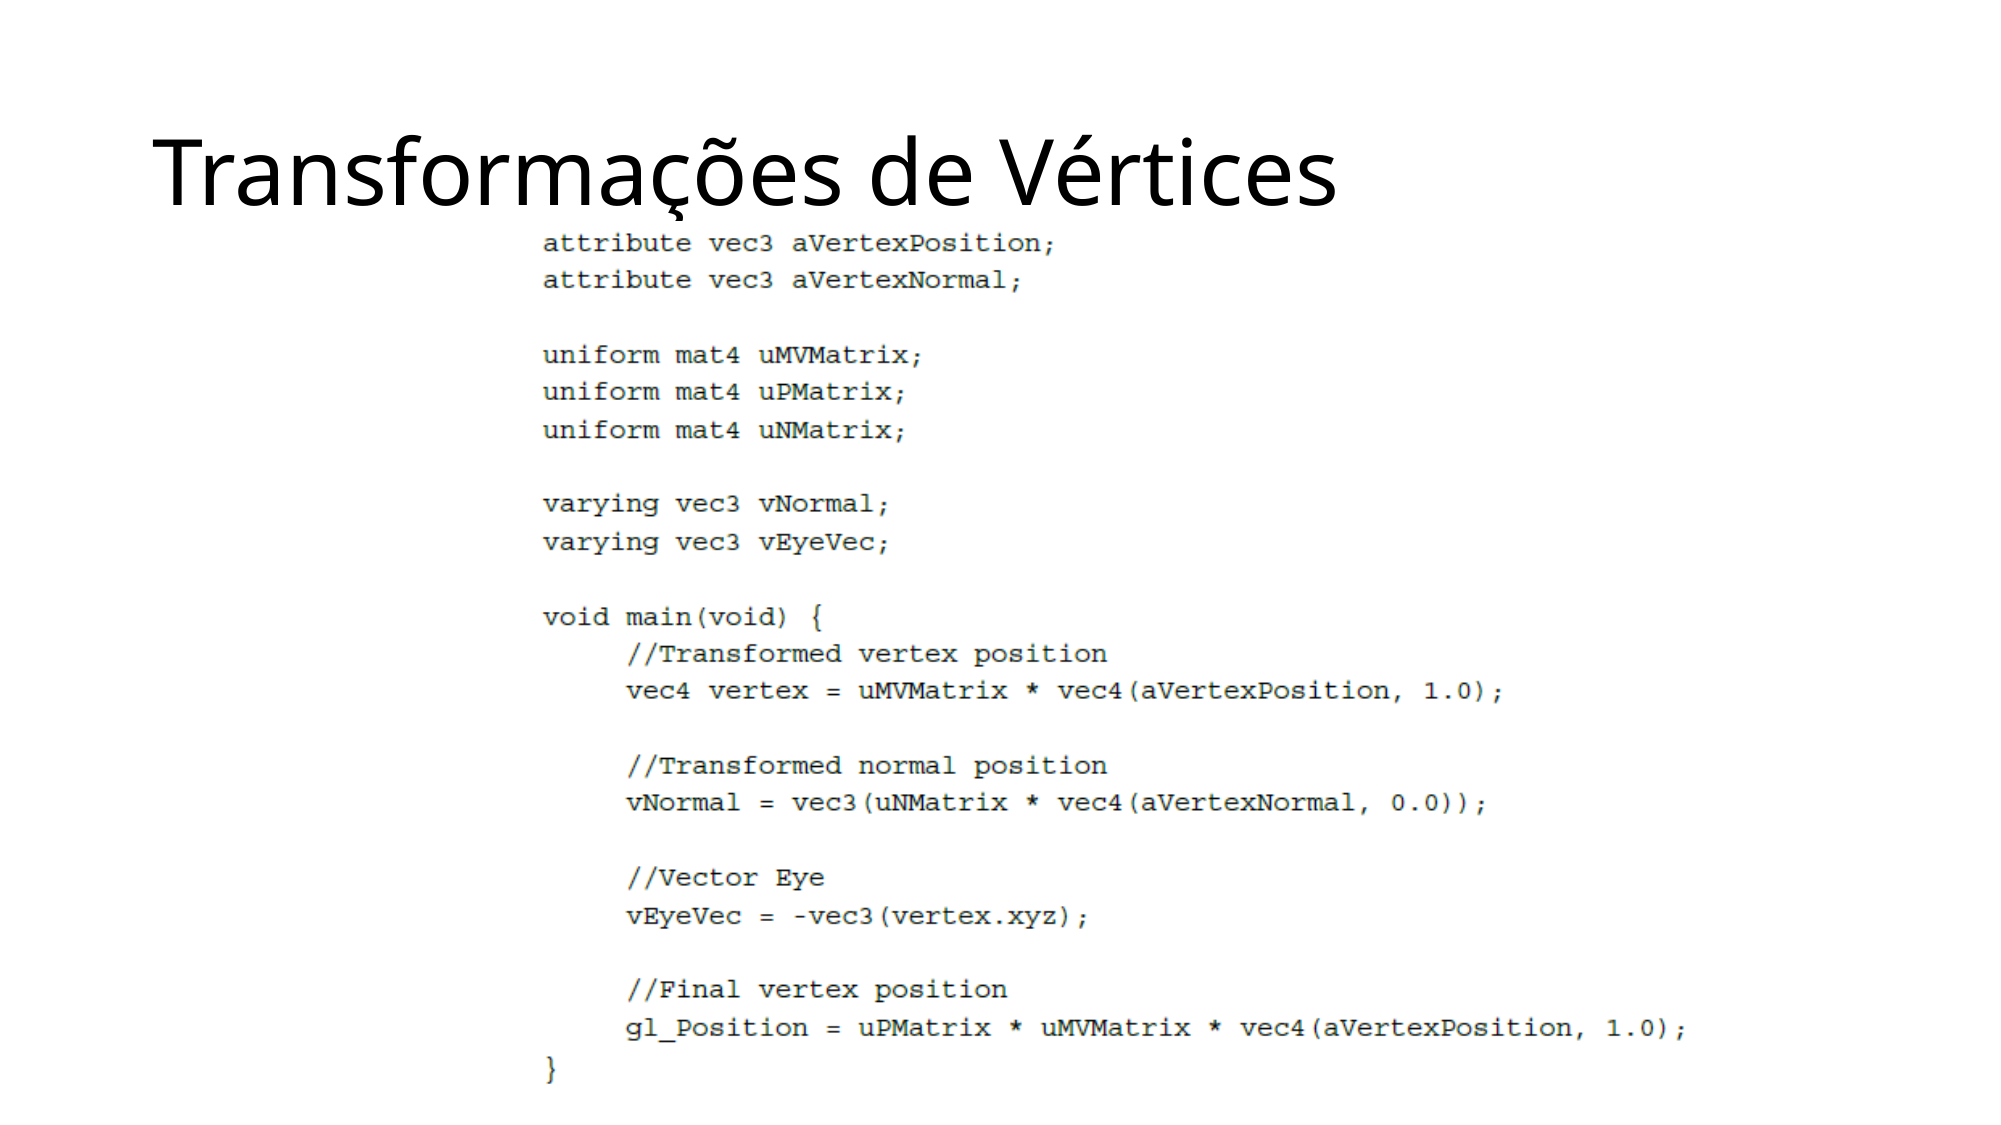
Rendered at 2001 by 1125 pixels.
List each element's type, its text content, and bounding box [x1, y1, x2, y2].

picture [513, 221, 1685, 1099]
title Transformações de Vértices [137, 59, 1863, 278]
